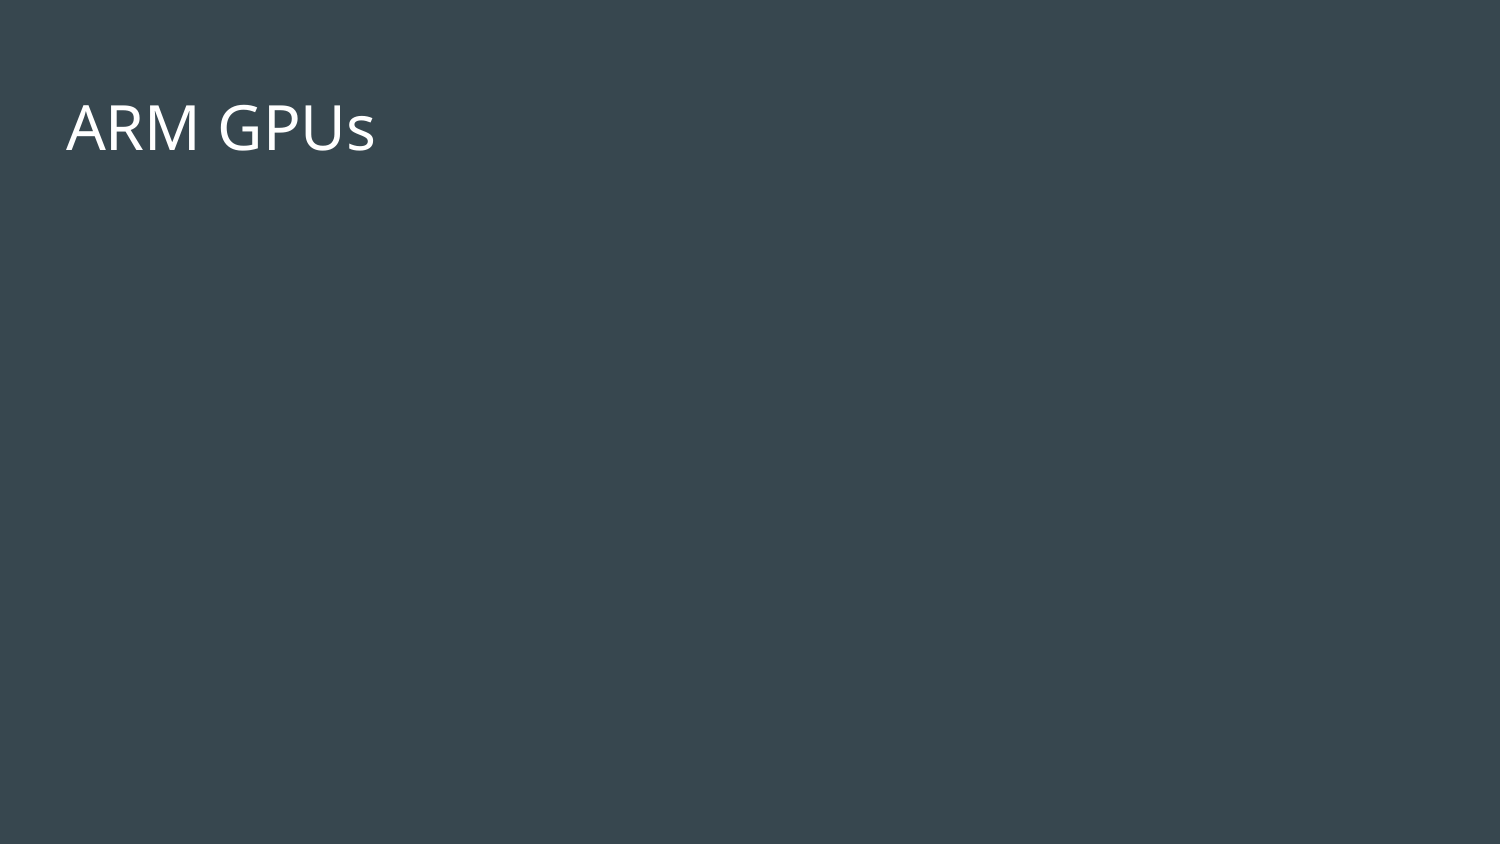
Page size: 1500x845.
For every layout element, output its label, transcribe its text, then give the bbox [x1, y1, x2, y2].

title ARM GPUs [51, 72, 1449, 167]
